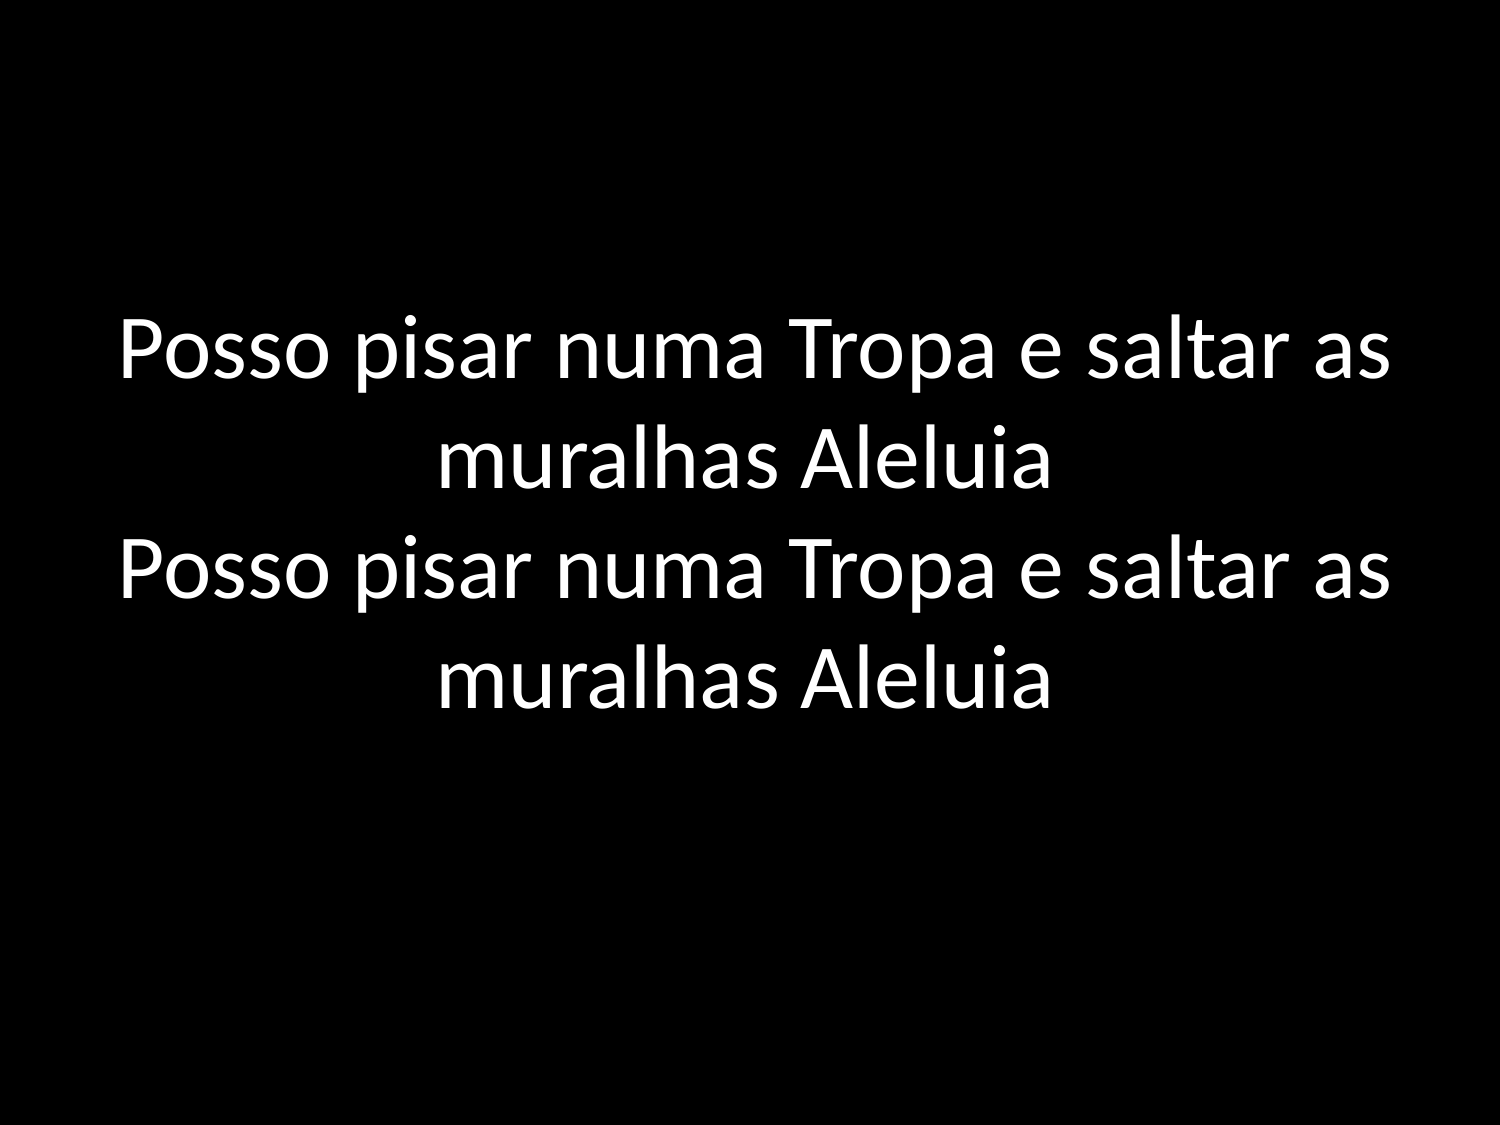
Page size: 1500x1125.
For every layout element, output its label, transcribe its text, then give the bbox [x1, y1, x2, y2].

title Posso pisar numa Tropa e saltar as muralhas Aleluia Posso pisar numa Tropa e saltar as muralhas Aleluia [46, 45, 1465, 1079]
